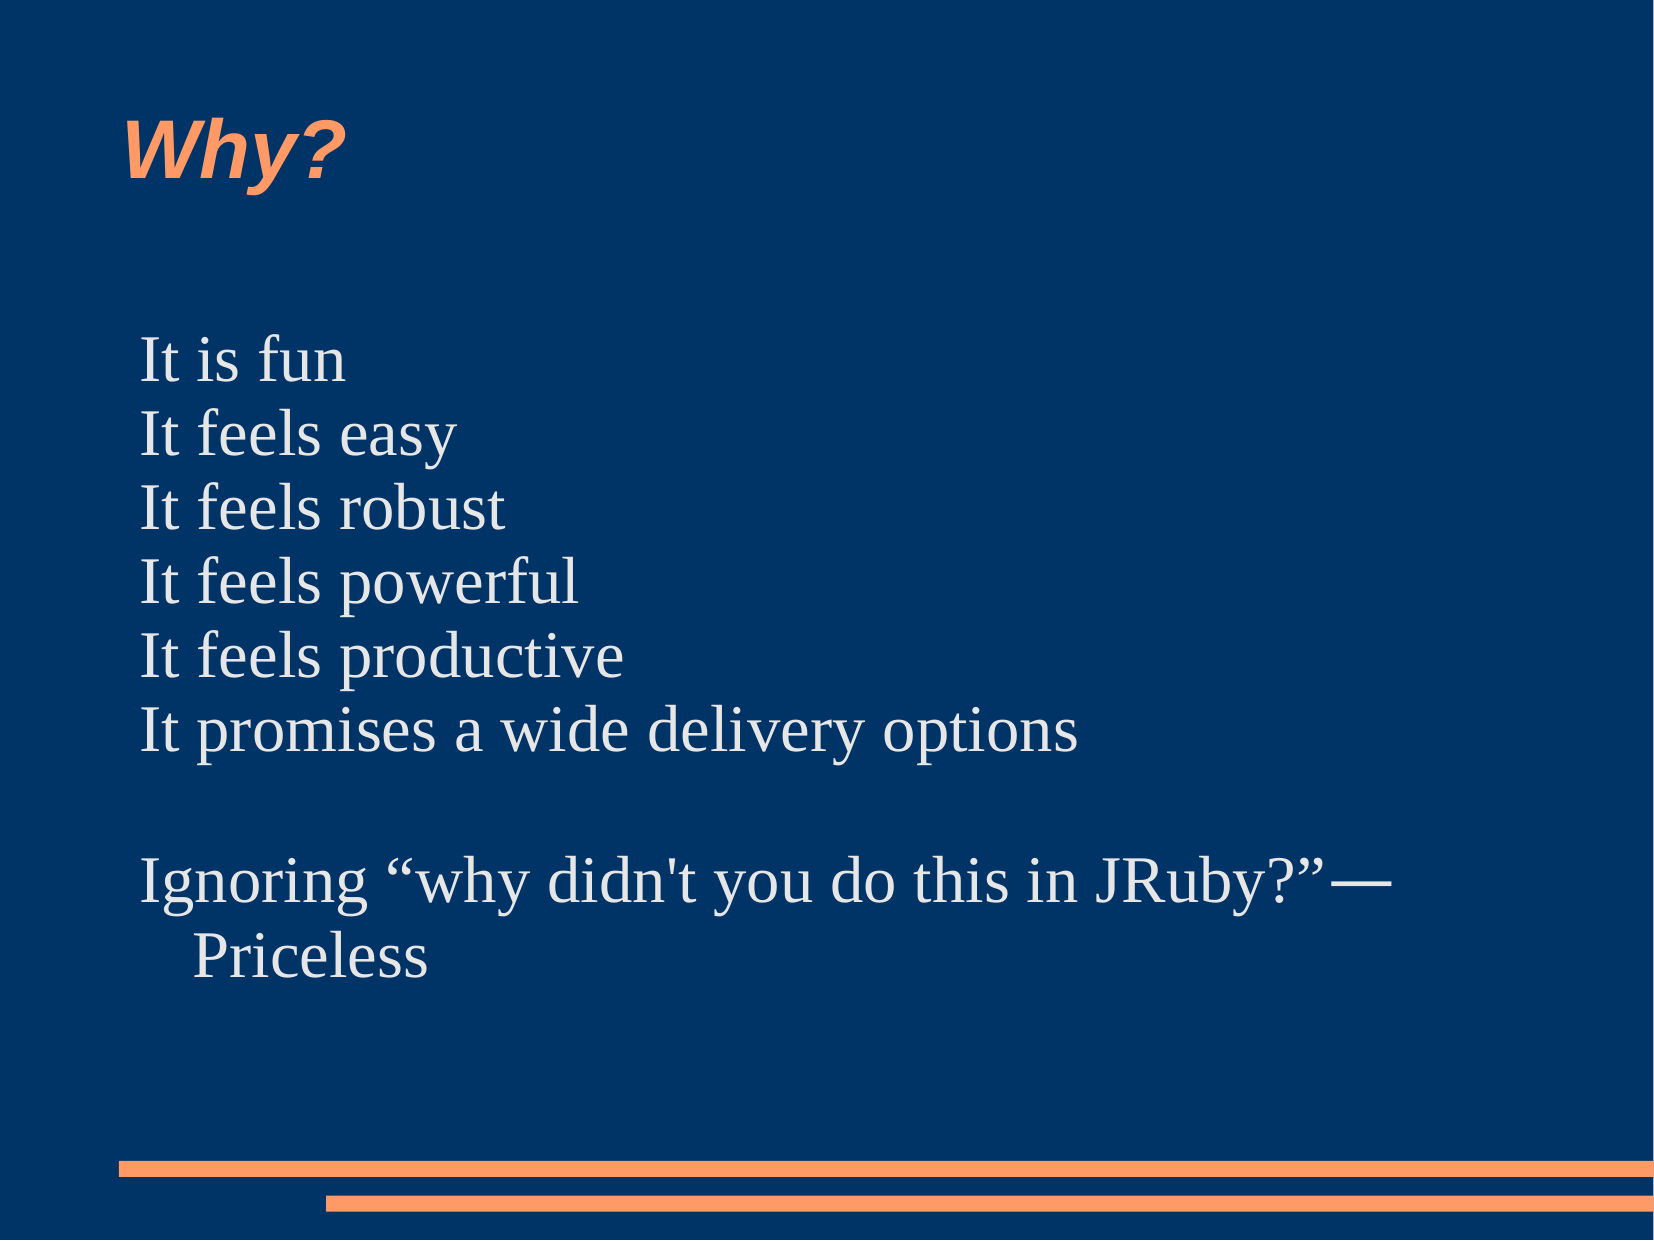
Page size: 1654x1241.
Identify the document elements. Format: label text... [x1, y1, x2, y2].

list It is fun It feels easy It feels robust It feels powerful It feels productive It promises a wide delivery options Ignoring “why didn't you do this in JRuby?”—Priceless [121, 322, 1561, 1133]
title Why? [121, 46, 1534, 254]
